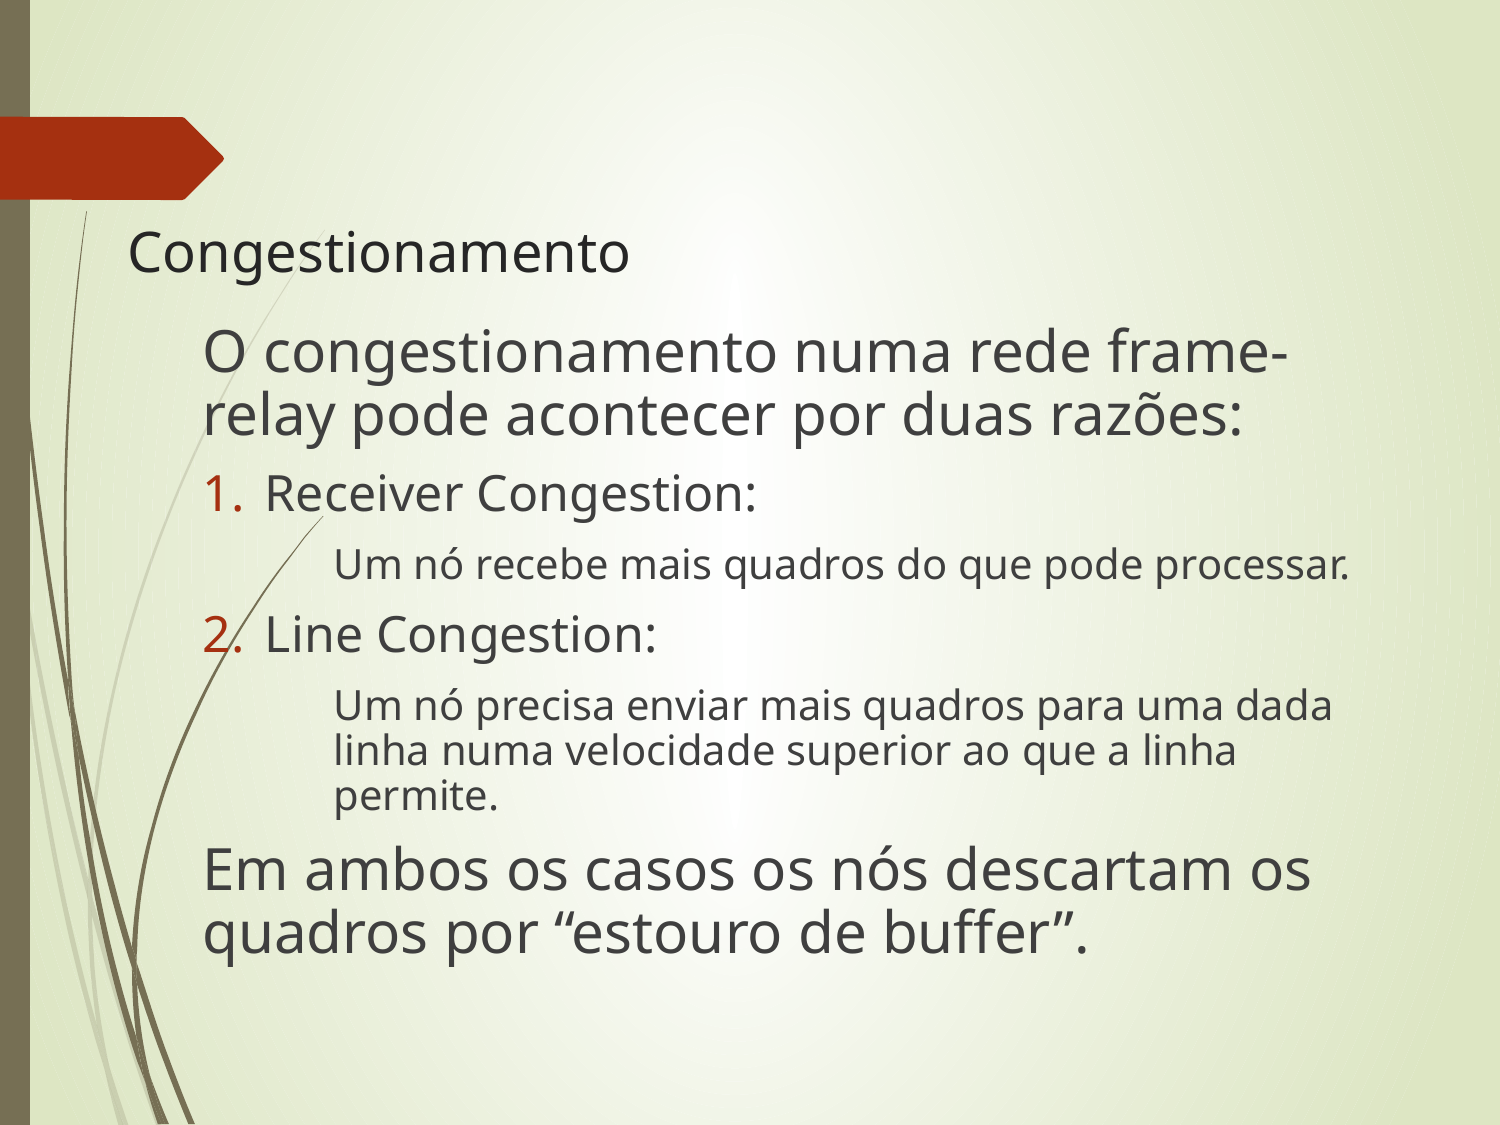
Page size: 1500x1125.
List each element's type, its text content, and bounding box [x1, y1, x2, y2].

list O congestionamento numa rede frame-relay pode acontecer por duas razões: Receiver Congestion: Um nó recebe mais quadros do que pode processar. Line Congestion: Um nó precisa enviar mais quadros para uma dada linha numa velocidade superior ao que a linha permite. Em ambos os casos os nós descartam os quadros por “estouro de buffer”. [112, 314, 1387, 974]
title Congestionamento [112, 208, 1387, 291]
